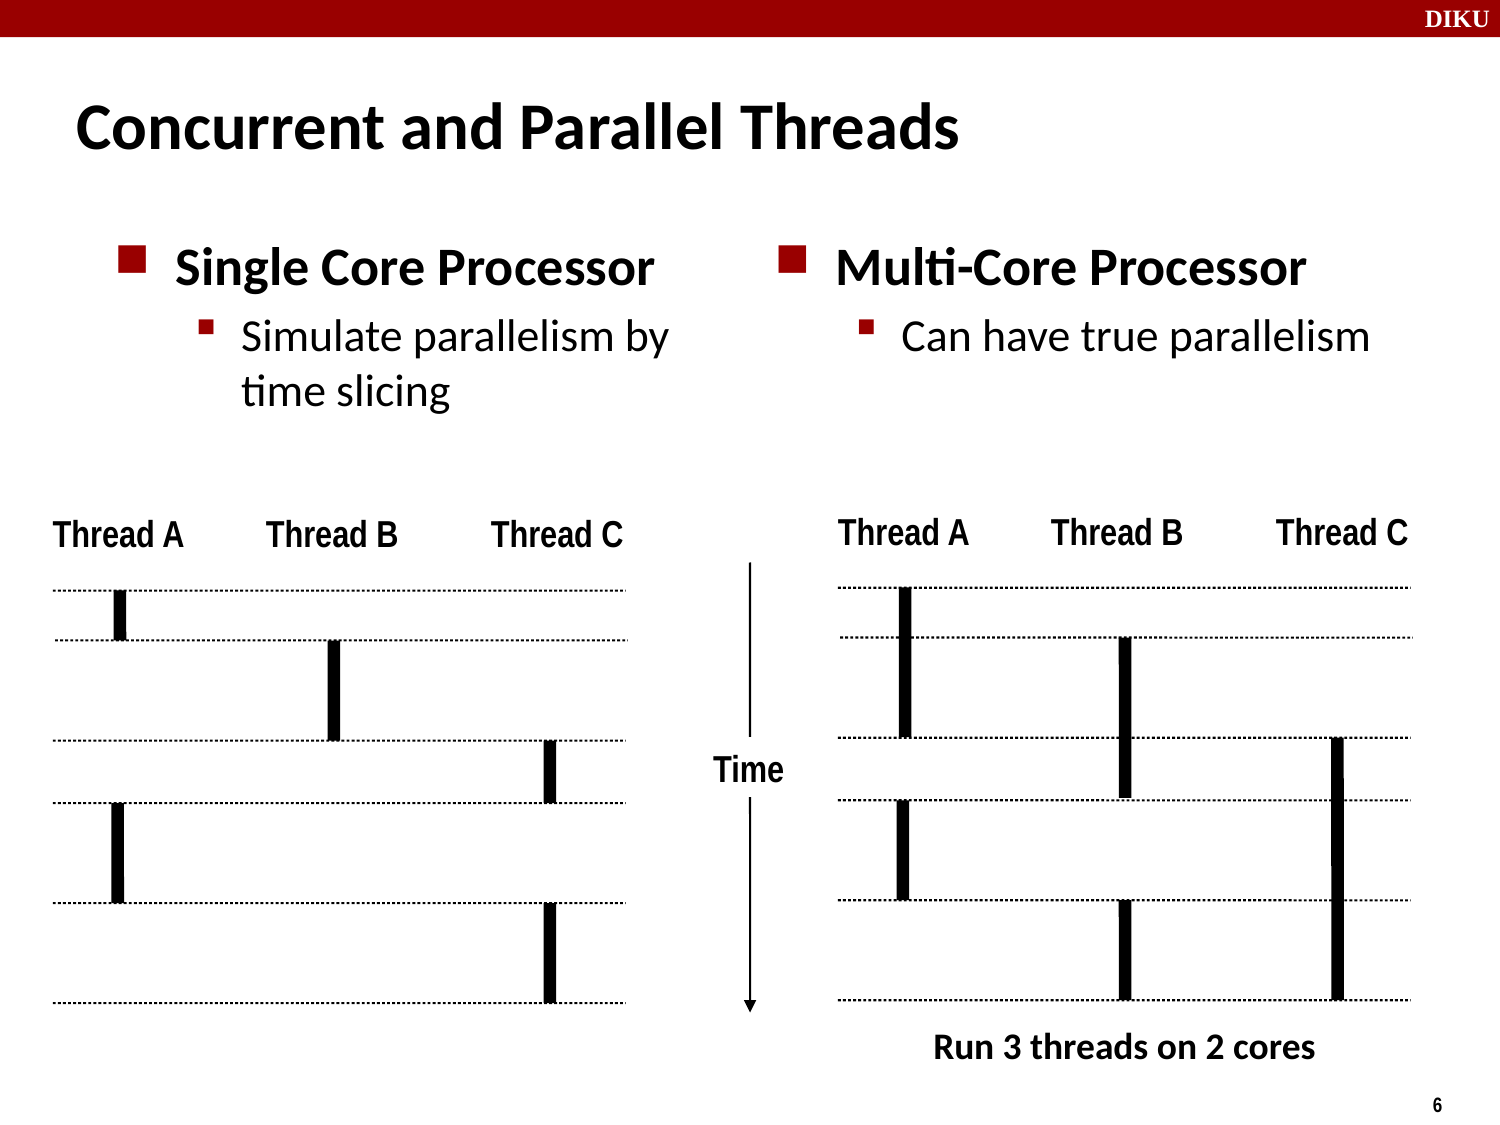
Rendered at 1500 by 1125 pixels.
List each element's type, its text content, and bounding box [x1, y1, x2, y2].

text_box Thread A [823, 500, 986, 560]
text_box Thread C [1261, 500, 1424, 560]
text_box Time [698, 737, 800, 797]
text_box Multi-Core Processor Can have true parallelism [764, 223, 1400, 1039]
text_box Run 3 threads on 2 cores [918, 1014, 1332, 1075]
text_box Concurrent and Parallel Threads [61, 60, 1307, 186]
text_box Thread C [476, 502, 639, 563]
text_box Single Core Processor Simulate parallelism by time slicing [104, 223, 740, 1039]
text_box Thread B [1036, 500, 1199, 560]
text_box Thread A [38, 502, 201, 563]
text_box Thread B [251, 502, 414, 563]
